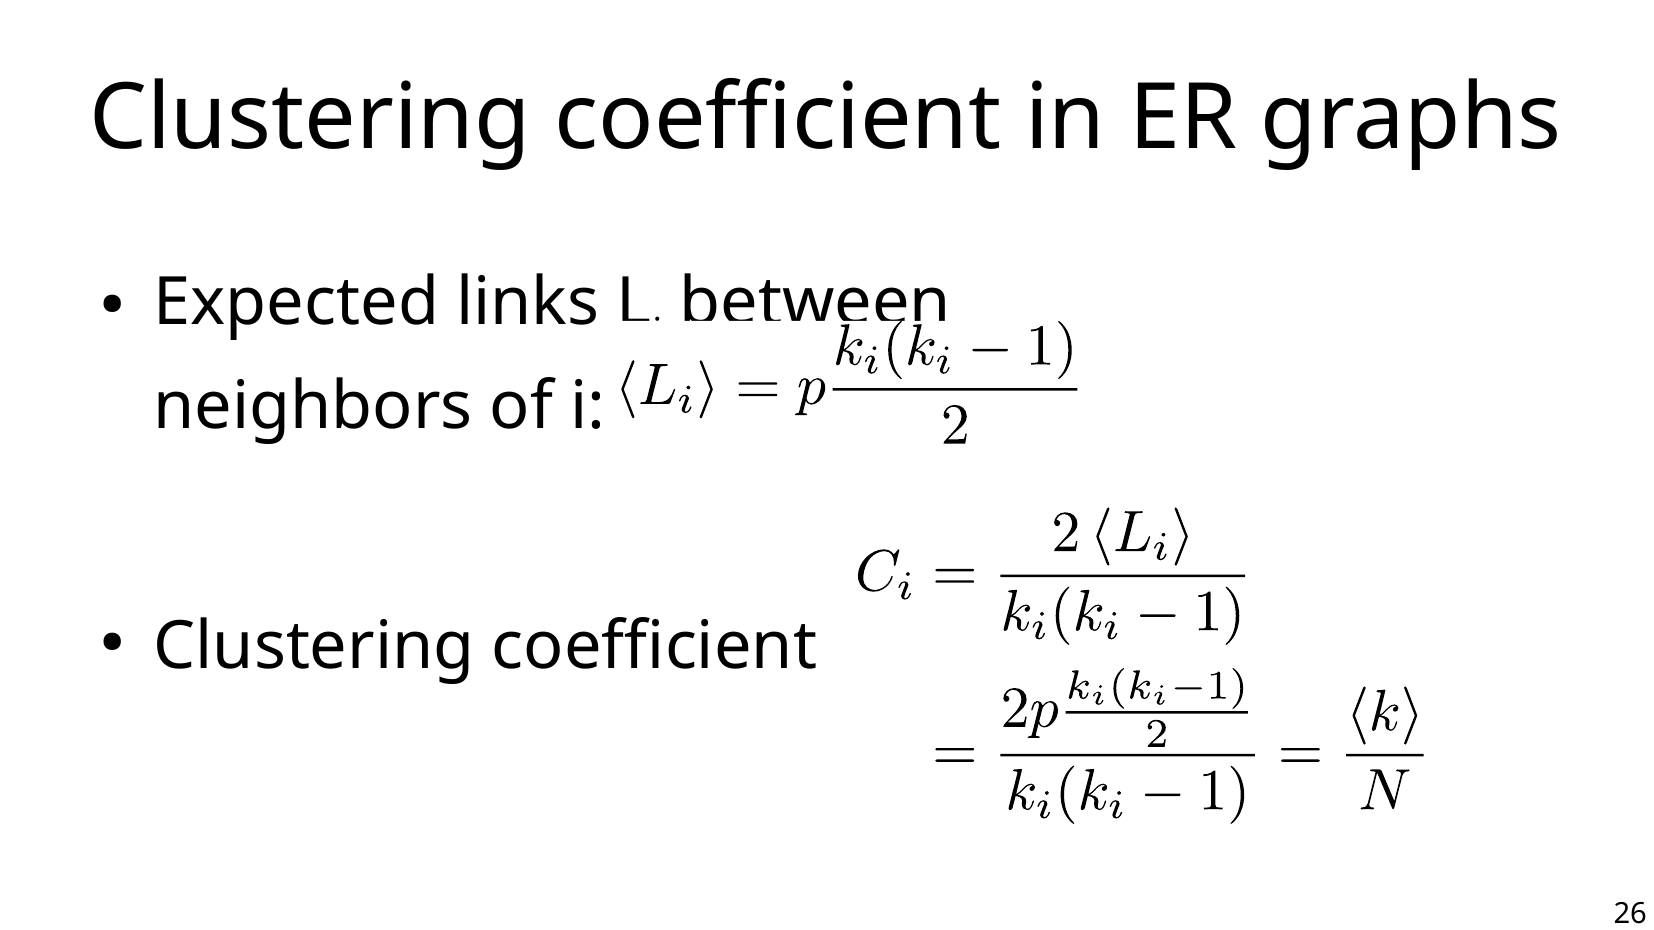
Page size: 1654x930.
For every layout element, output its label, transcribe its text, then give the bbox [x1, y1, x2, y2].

text_box [855, 507, 1424, 824]
text_box [615, 320, 1078, 444]
title Clustering coefficient in ER graphs [0, 1, 1653, 226]
list Expected links Li between neighbors of i: Clustering coefficient [82, 252, 1571, 793]
